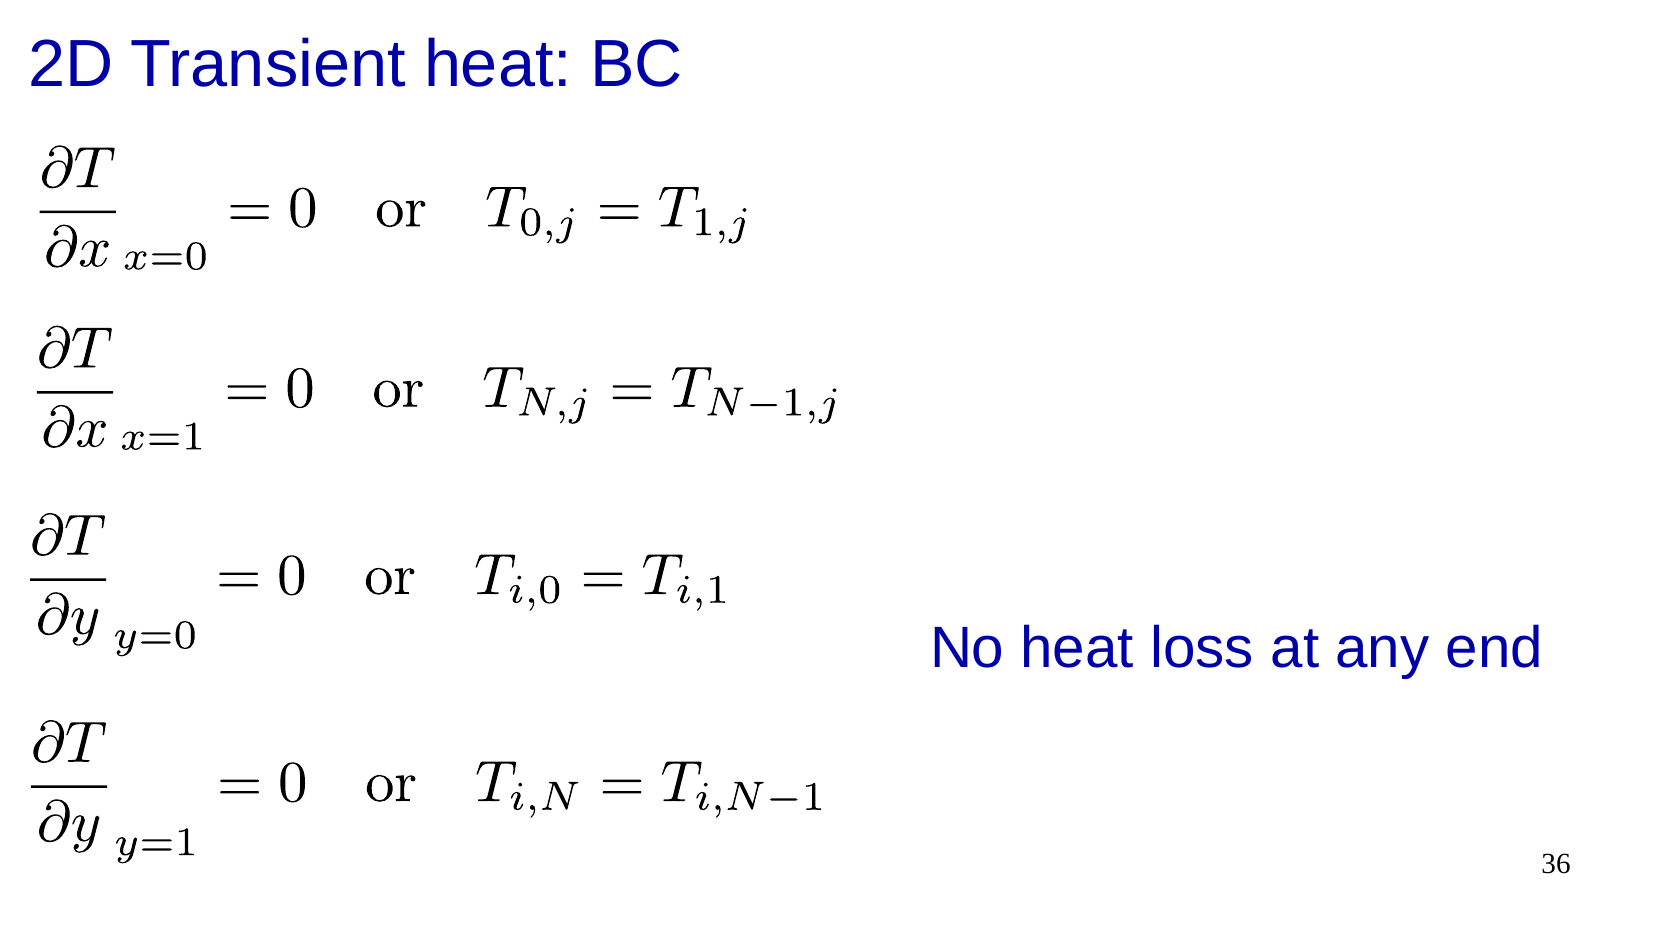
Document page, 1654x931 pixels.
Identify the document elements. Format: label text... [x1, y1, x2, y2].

text_box [36, 325, 841, 451]
text_box [39, 145, 751, 271]
list No heat loss at any end [930, 615, 1645, 916]
text_box [30, 720, 826, 864]
text_box [30, 512, 729, 657]
title 2D Transient heat: BC [28, 21, 1626, 106]
